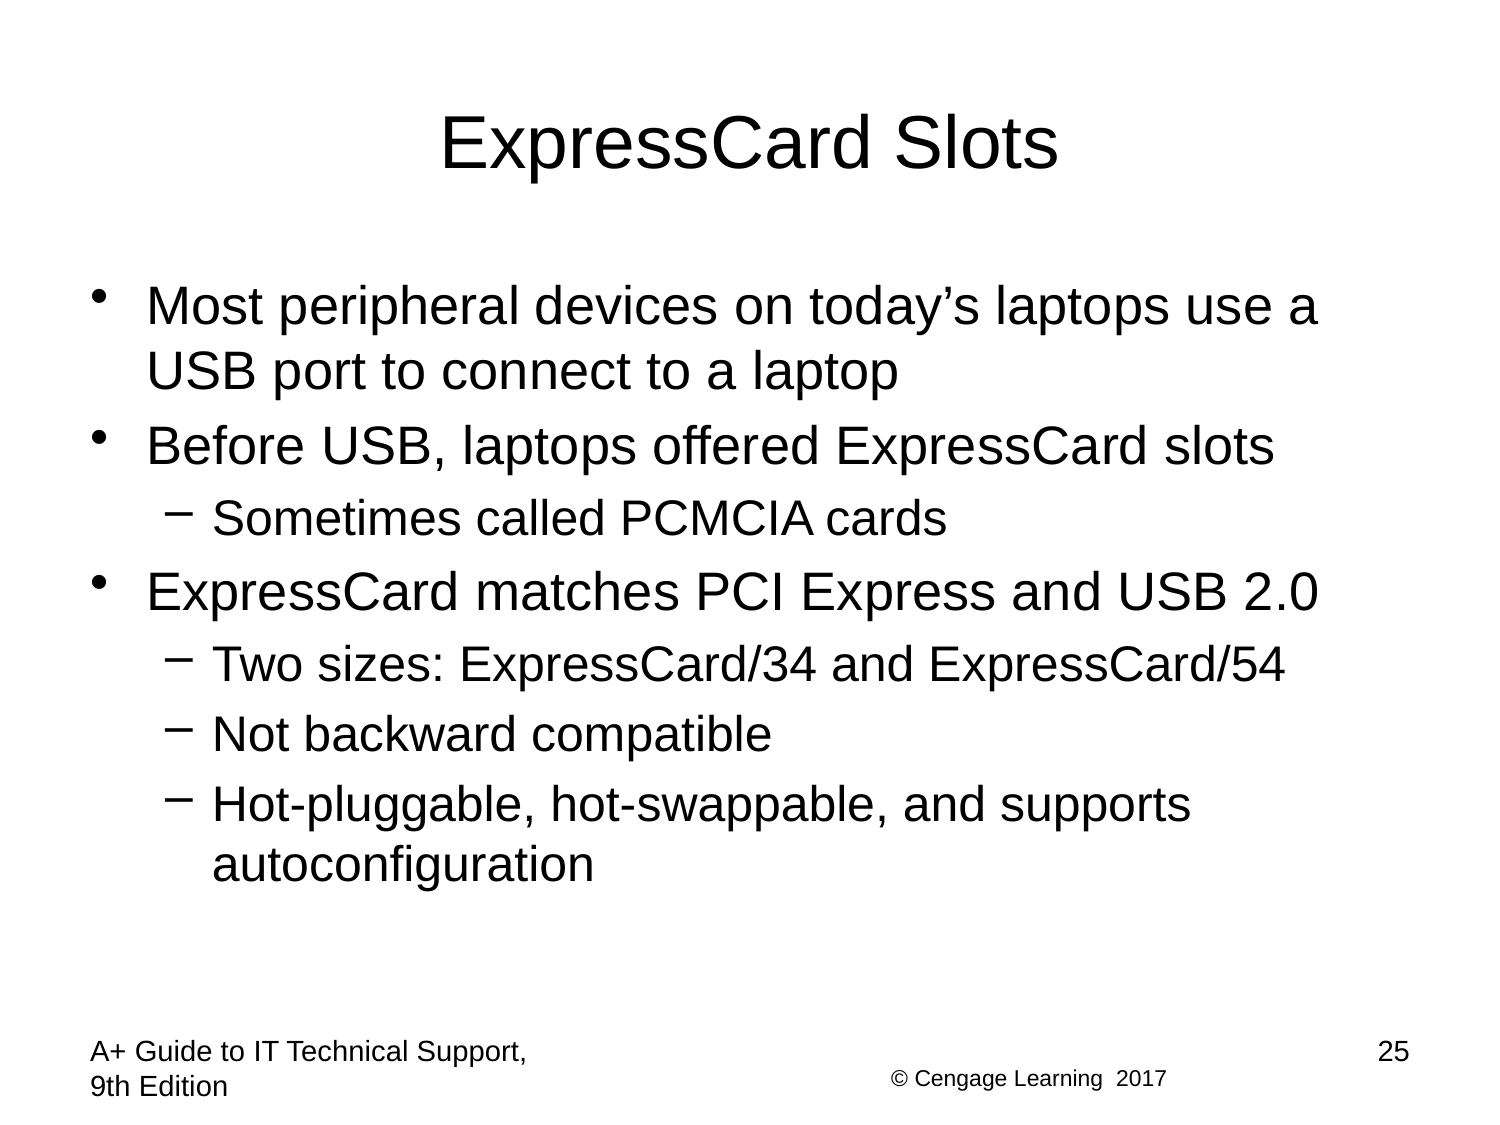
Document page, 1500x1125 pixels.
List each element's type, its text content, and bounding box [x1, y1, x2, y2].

title ExpressCard Slots [75, 45, 1425, 233]
footer A+ Guide to IT Technical Support, 9th Edition [75, 1024, 588, 1103]
list Most peripheral devices on today’s laptops use a USB port to connect to a laptop Before USB, laptops offered ExpressCard slots Sometimes called PCMCIA cards ExpressCard matches PCI Express and USB 2.0 Two sizes: ExpressCard/34 and ExpressCard/54 Not backward compatible Hot-pluggable, hot-swappable, and supports autoconfiguration [75, 262, 1425, 1005]
slide_number <number> [1312, 1024, 1425, 1103]
